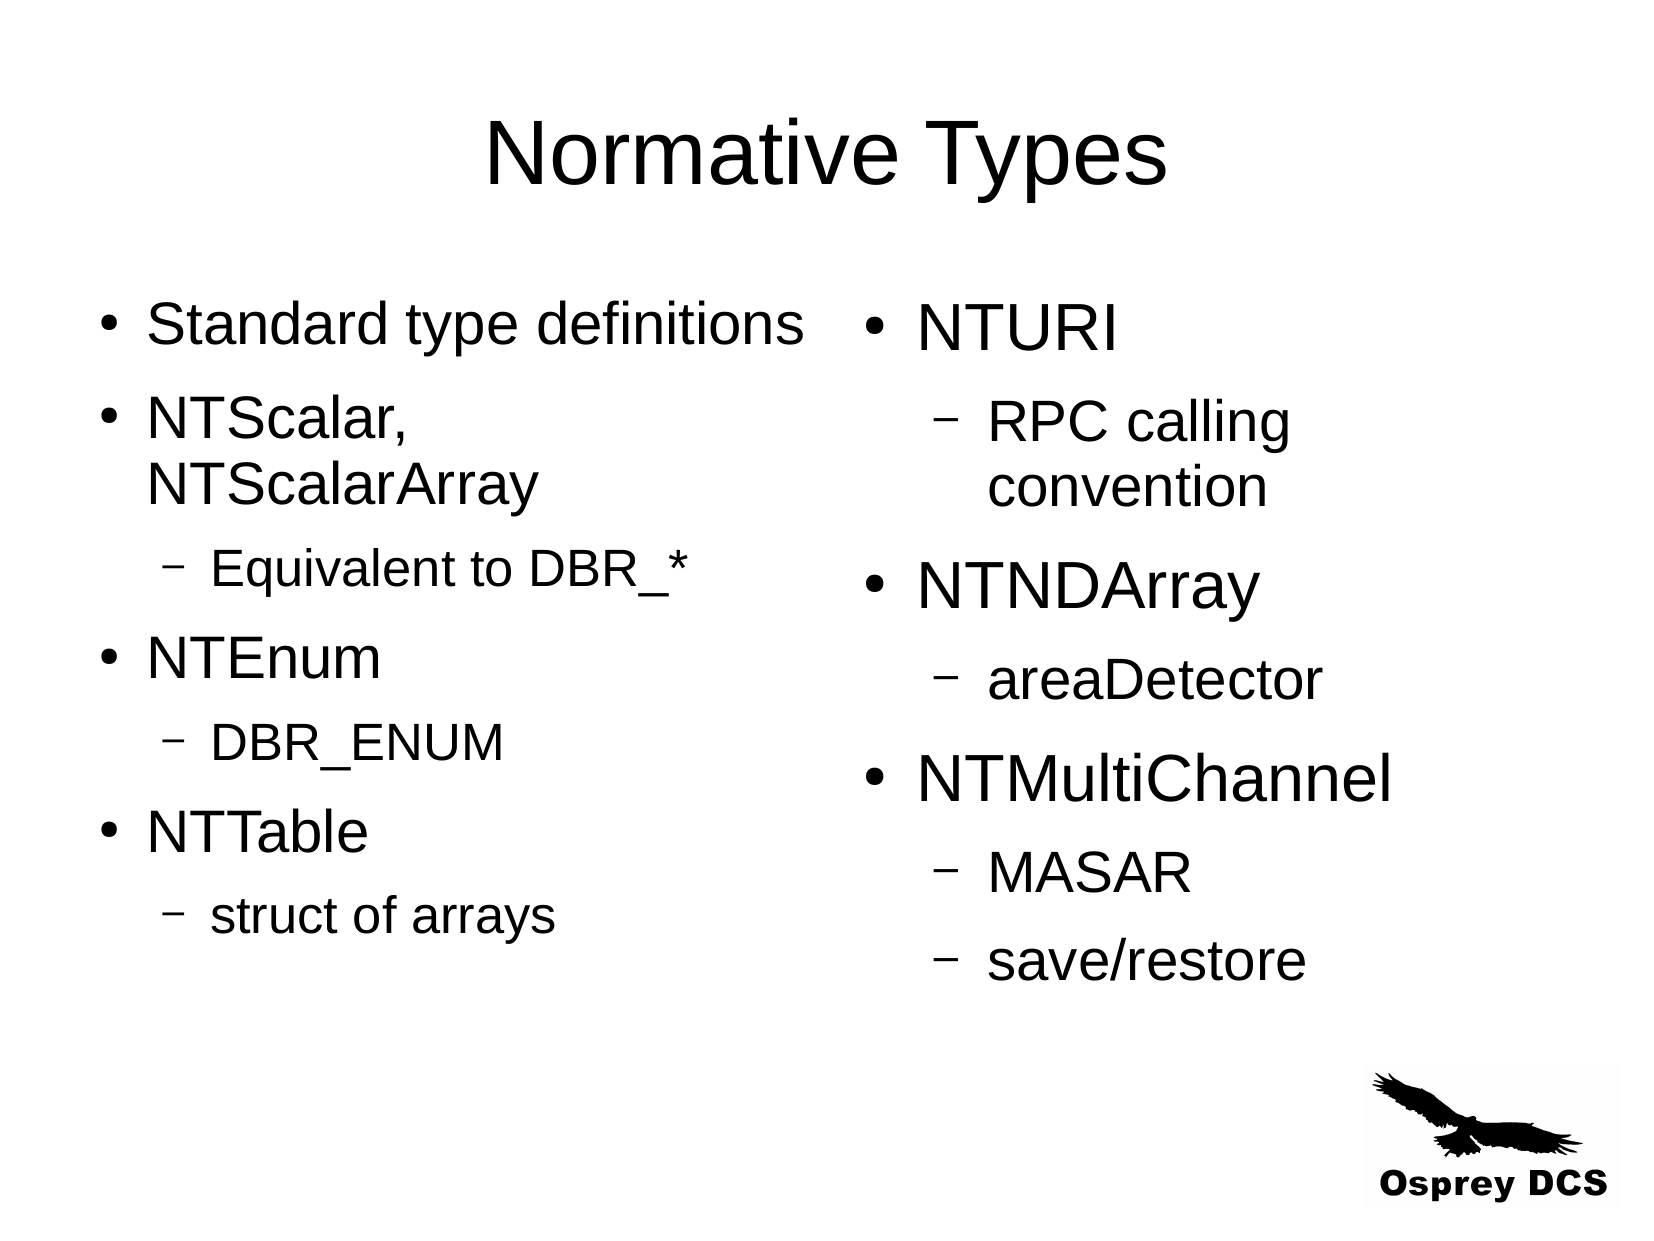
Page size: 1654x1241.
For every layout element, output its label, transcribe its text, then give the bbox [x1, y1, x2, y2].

list NTURI RPC calling convention NTNDArray areaDetector NTMultiChannel MASAR save/restore [845, 290, 1572, 1010]
picture [1364, 1064, 1620, 1208]
list Standard type definitions NTScalar, NTScalarArray Equivalent to DBR_* NTEnum DBR_ENUM NTTable struct of arrays [82, 290, 809, 1010]
title Normative Types [82, 49, 1571, 257]
